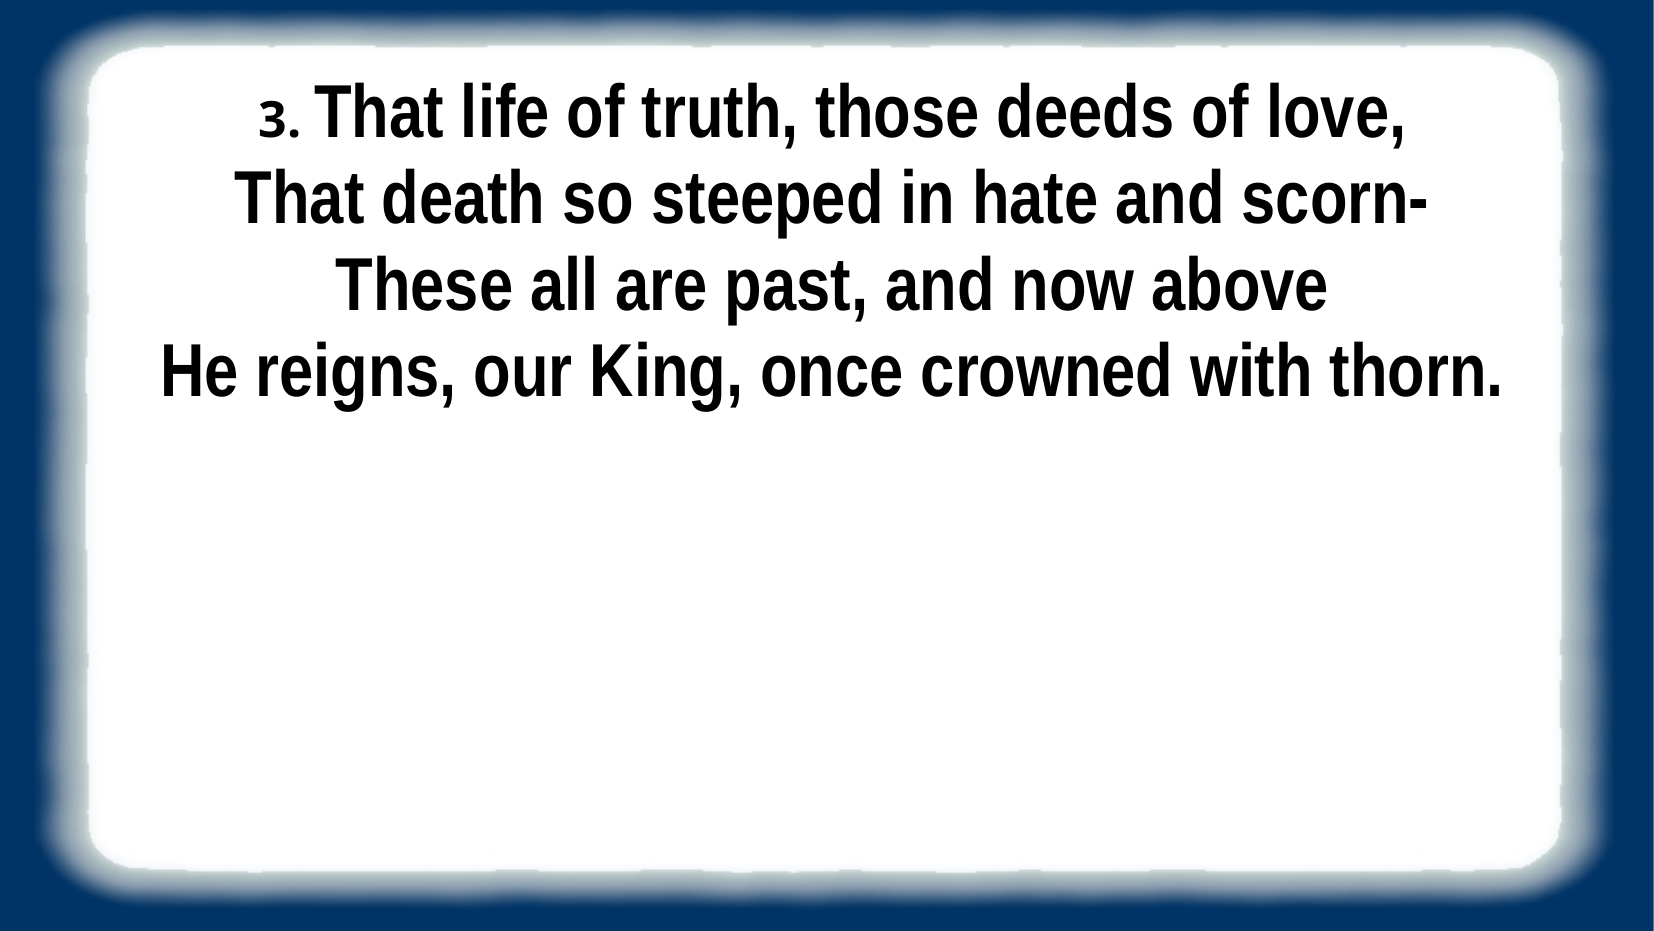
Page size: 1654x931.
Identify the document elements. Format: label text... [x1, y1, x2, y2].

text_box 3. That life of truth, those deeds of love, That death so steeped in hate and scorn- These all are past, and now above He reigns, our King, once crowned with thorn. [135, 60, 1531, 556]
picture [0, 0, 1654, 931]
